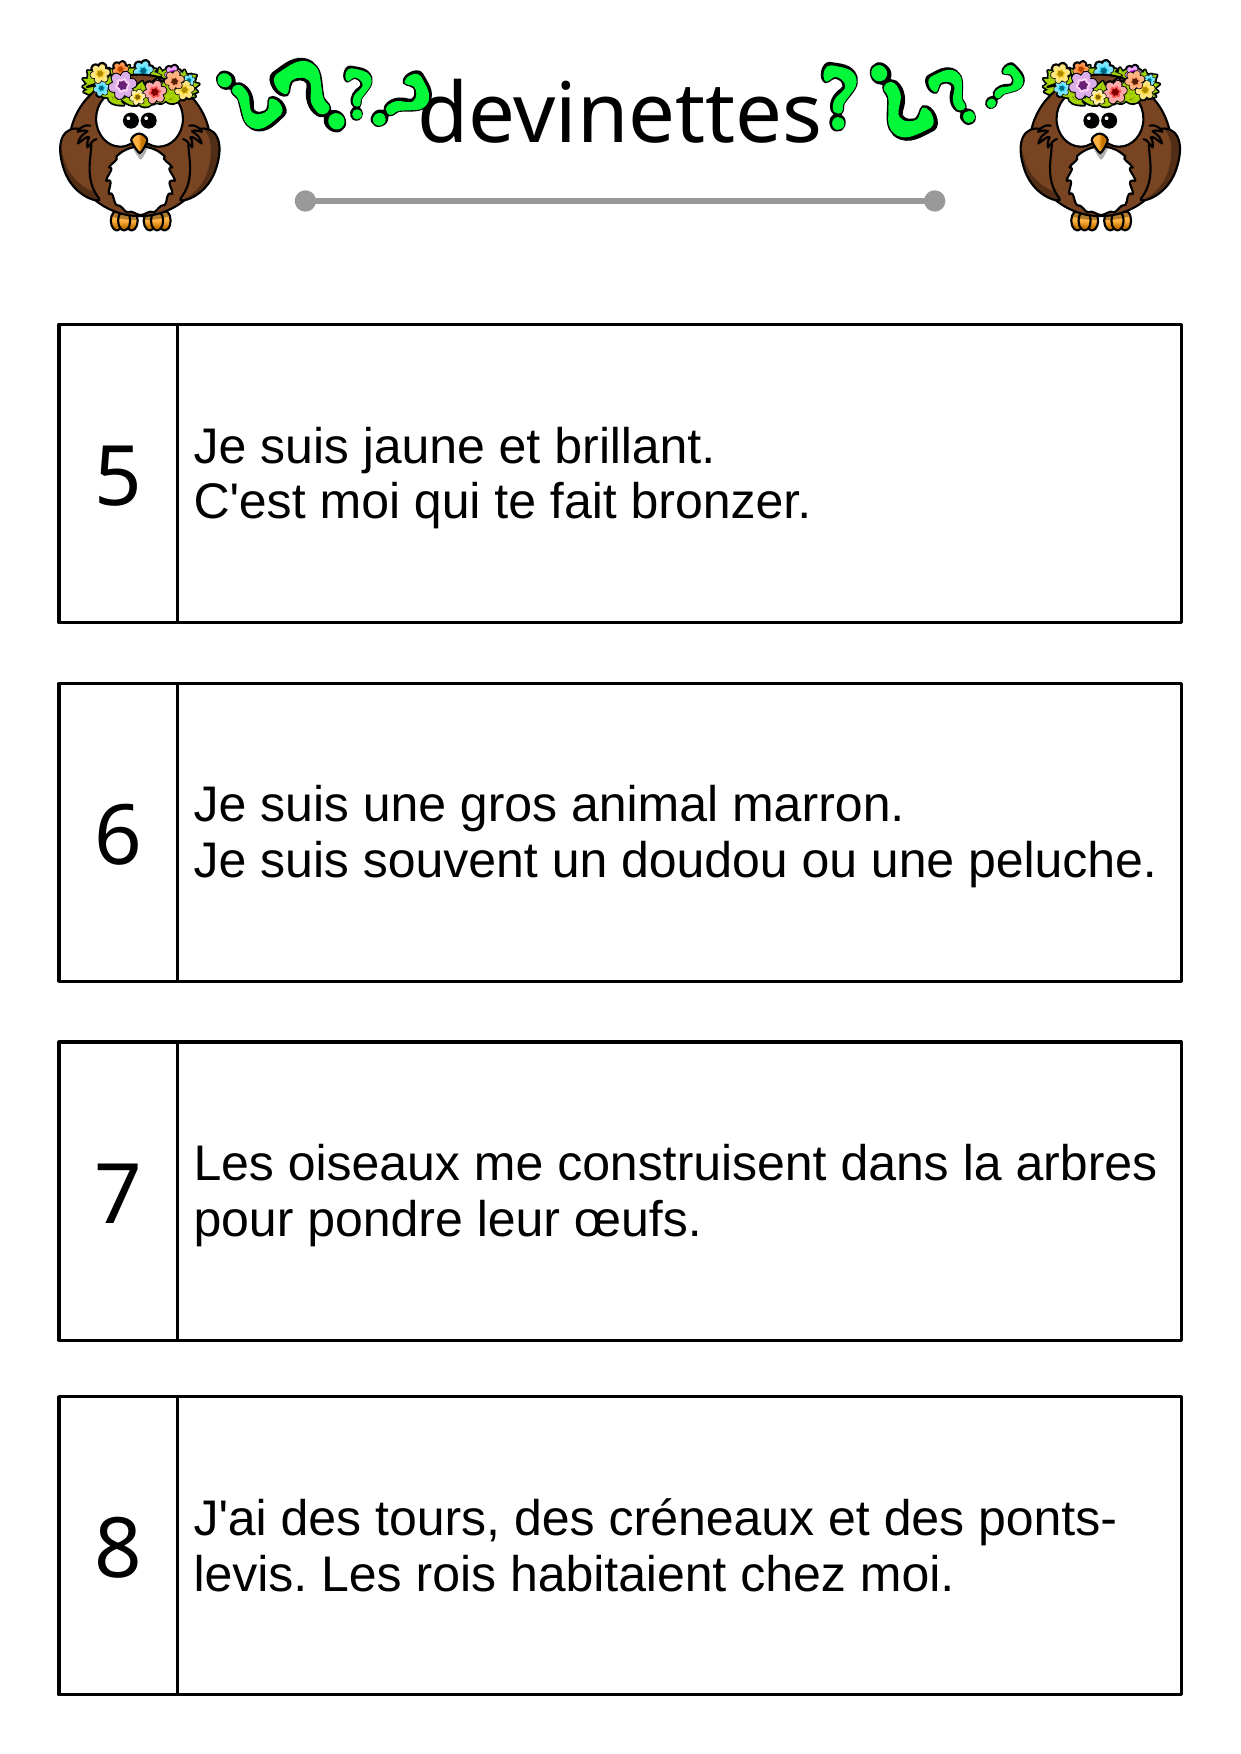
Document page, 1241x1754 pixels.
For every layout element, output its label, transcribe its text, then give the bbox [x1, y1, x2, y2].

text_box devinettes [221, 46, 1182, 159]
picture [59, 46, 441, 232]
text_box 8 [59, 1396, 178, 1695]
picture [820, 51, 944, 152]
text_box devinettes [59, 46, 297, 93]
text_box Les oiseaux me construisent dans la arbres pour pondre leur œufs. [179, 1041, 1182, 1341]
text_box 6 [59, 683, 178, 982]
text_box J'ai des tours, des créneaux et des ponts-levis. Les rois habitaient chez moi. [179, 1396, 1182, 1695]
text_box 5 [59, 324, 178, 623]
text_box 7 [59, 1041, 178, 1341]
picture [920, 59, 1182, 232]
text_box Je suis une gros animal marron. Je suis souvent un doudou ou une peluche. [179, 683, 1182, 982]
text_box Je suis jaune et brillant. C'est moi qui te fait bronzer. [179, 324, 1182, 623]
